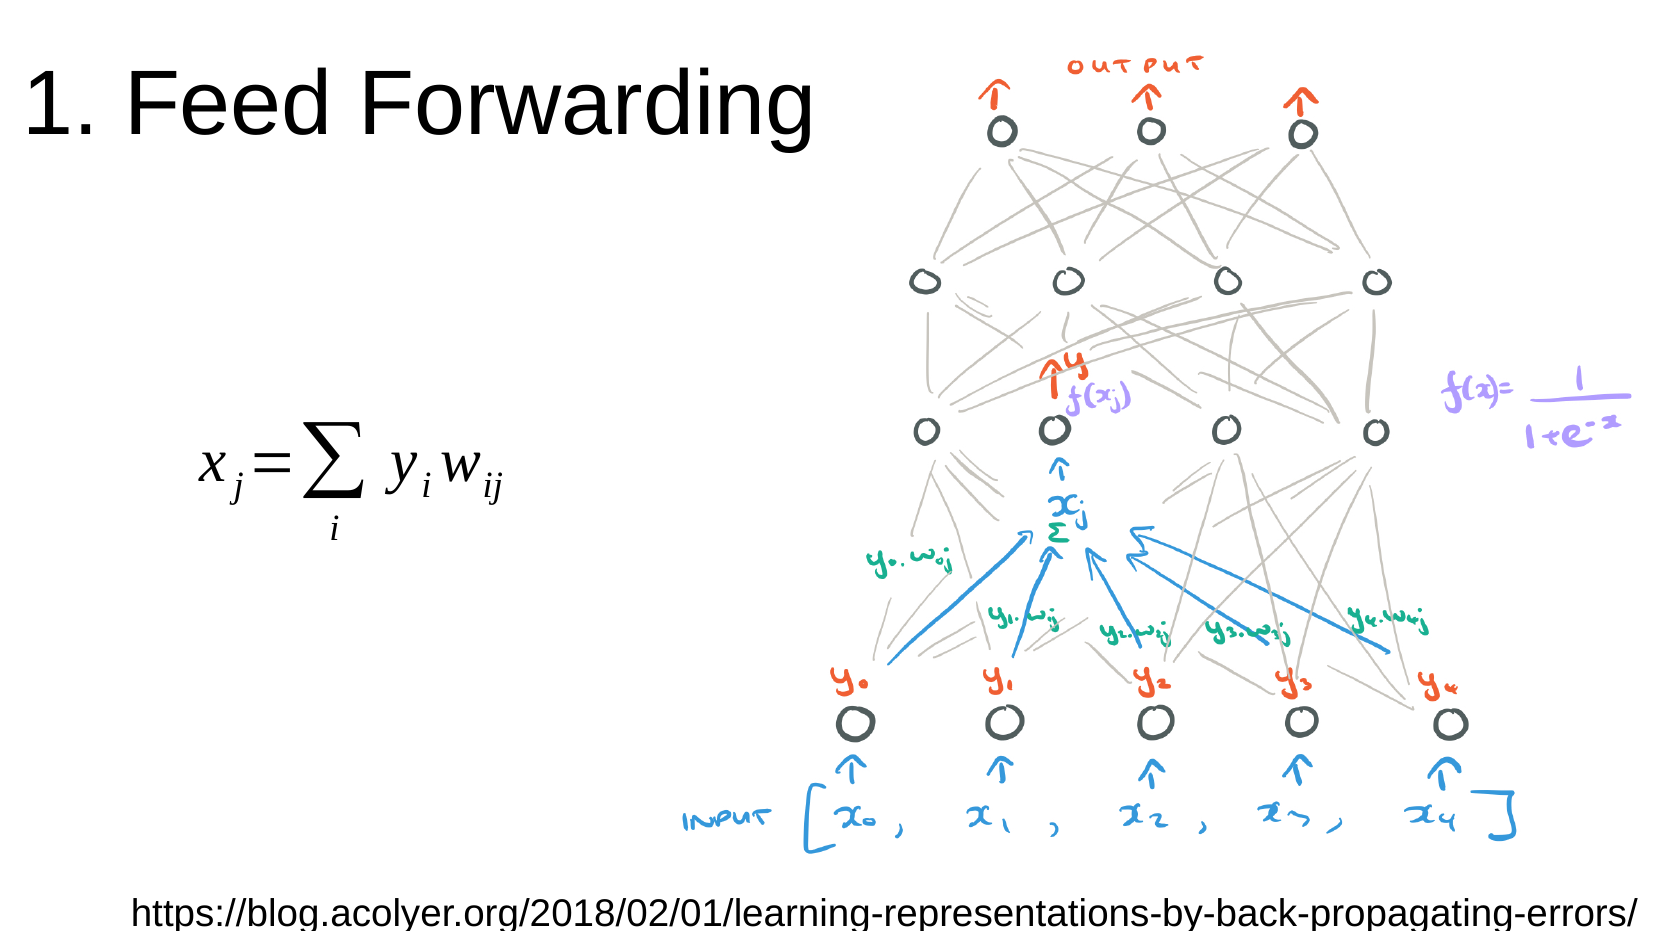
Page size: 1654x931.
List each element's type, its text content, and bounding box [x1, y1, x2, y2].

chart [180, 420, 519, 547]
title 1. Feed Forwarding [0, 24, 856, 181]
list https://blog.acolyer.org/2018/02/01/learning-representations-by-back-propagating-errors/ [60, 870, 1654, 931]
picture [615, 0, 1654, 870]
